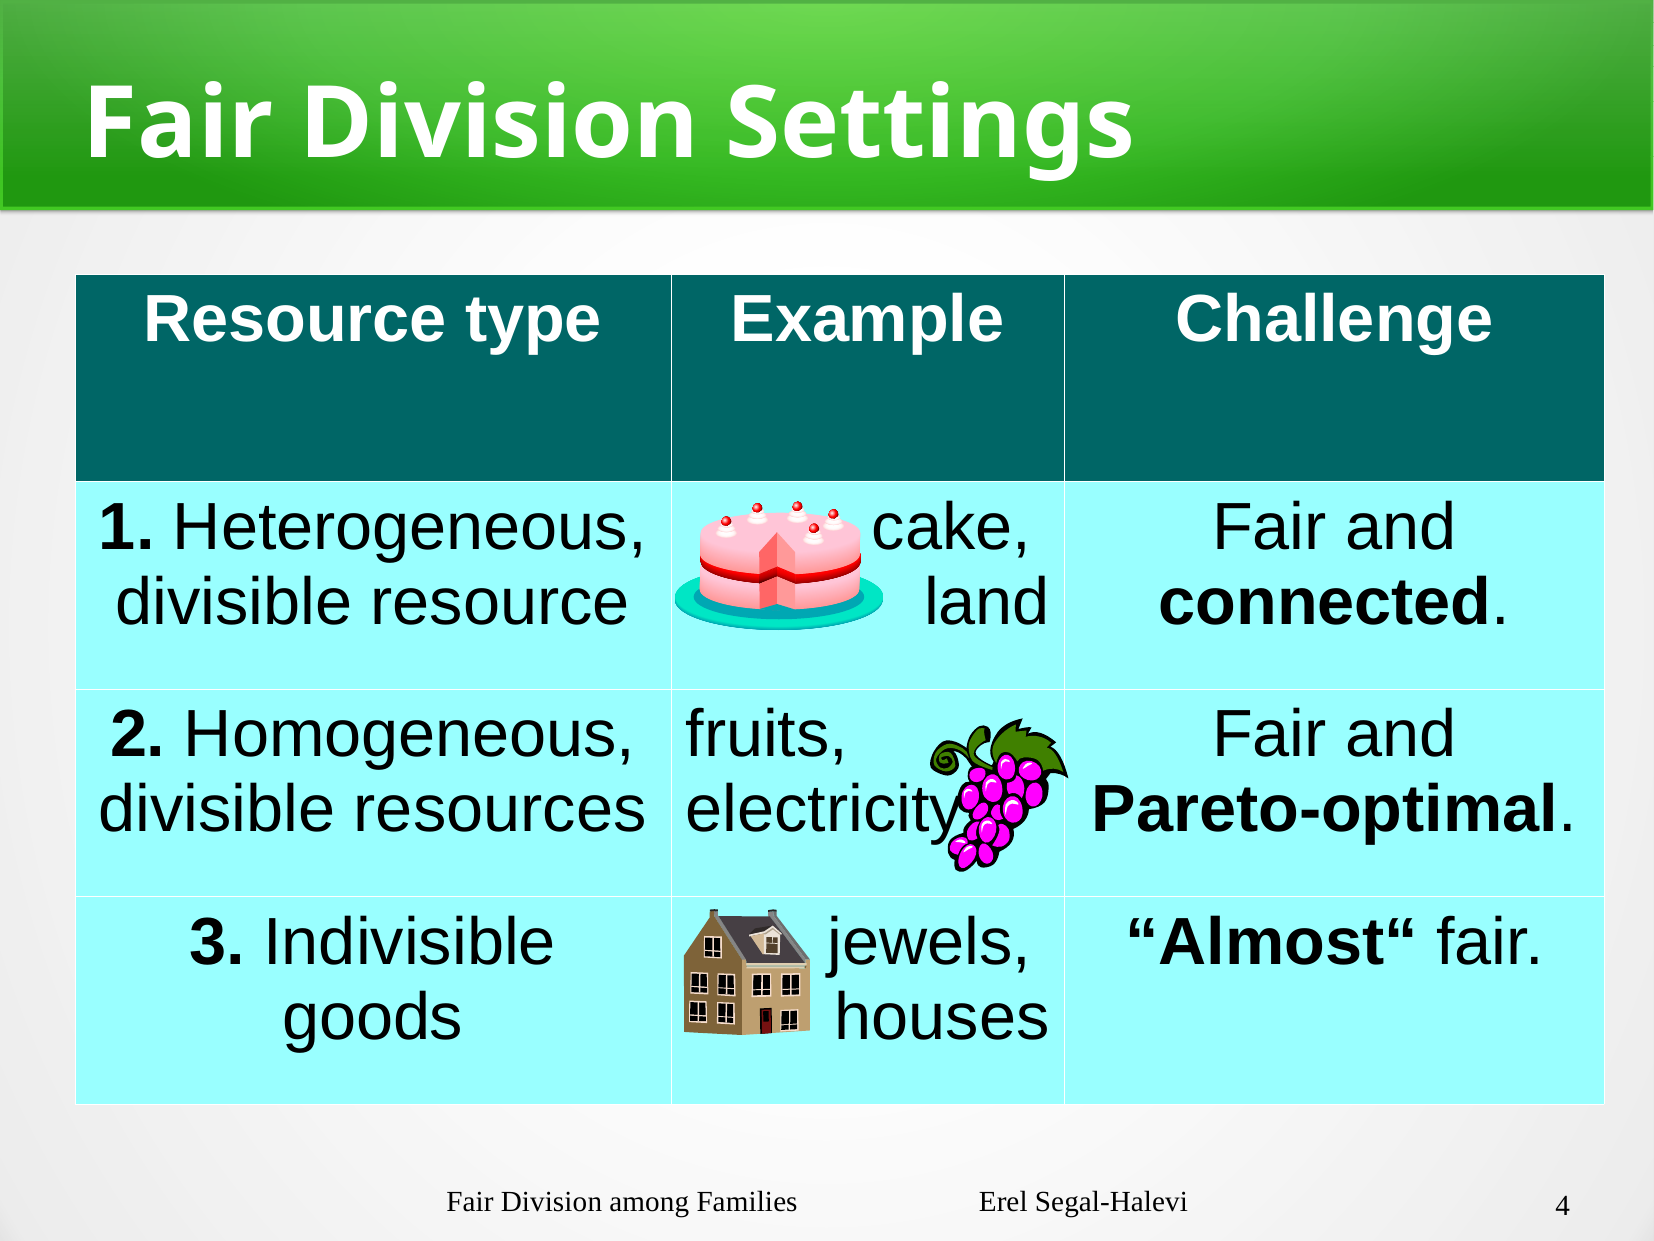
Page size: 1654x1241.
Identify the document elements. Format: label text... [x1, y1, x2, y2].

picture [683, 909, 811, 1036]
table_cell Fair and connected. [1065, 482, 1604, 689]
table_cell 3. Indivisible goods [76, 897, 671, 1104]
table_header Challenge [1065, 275, 1604, 481]
table_header Resource type [76, 275, 671, 481]
table_cell “Almost“ fair. [1065, 897, 1604, 1104]
picture [930, 718, 1069, 872]
title Fair Division Settings [82, 47, 1571, 189]
table_cell 1. Heterogeneous, divisible resource [76, 482, 671, 689]
table_cell Fair and Pareto-optimal. [1065, 690, 1604, 896]
picture [675, 501, 883, 631]
table_header Example [672, 275, 1064, 481]
table_cell jewels, houses [672, 897, 1064, 1104]
table_cell cake, land [672, 482, 1064, 689]
table_cell fruits, electricity [672, 690, 1064, 896]
table_cell 2. Homogeneous, divisible resources [76, 690, 671, 896]
